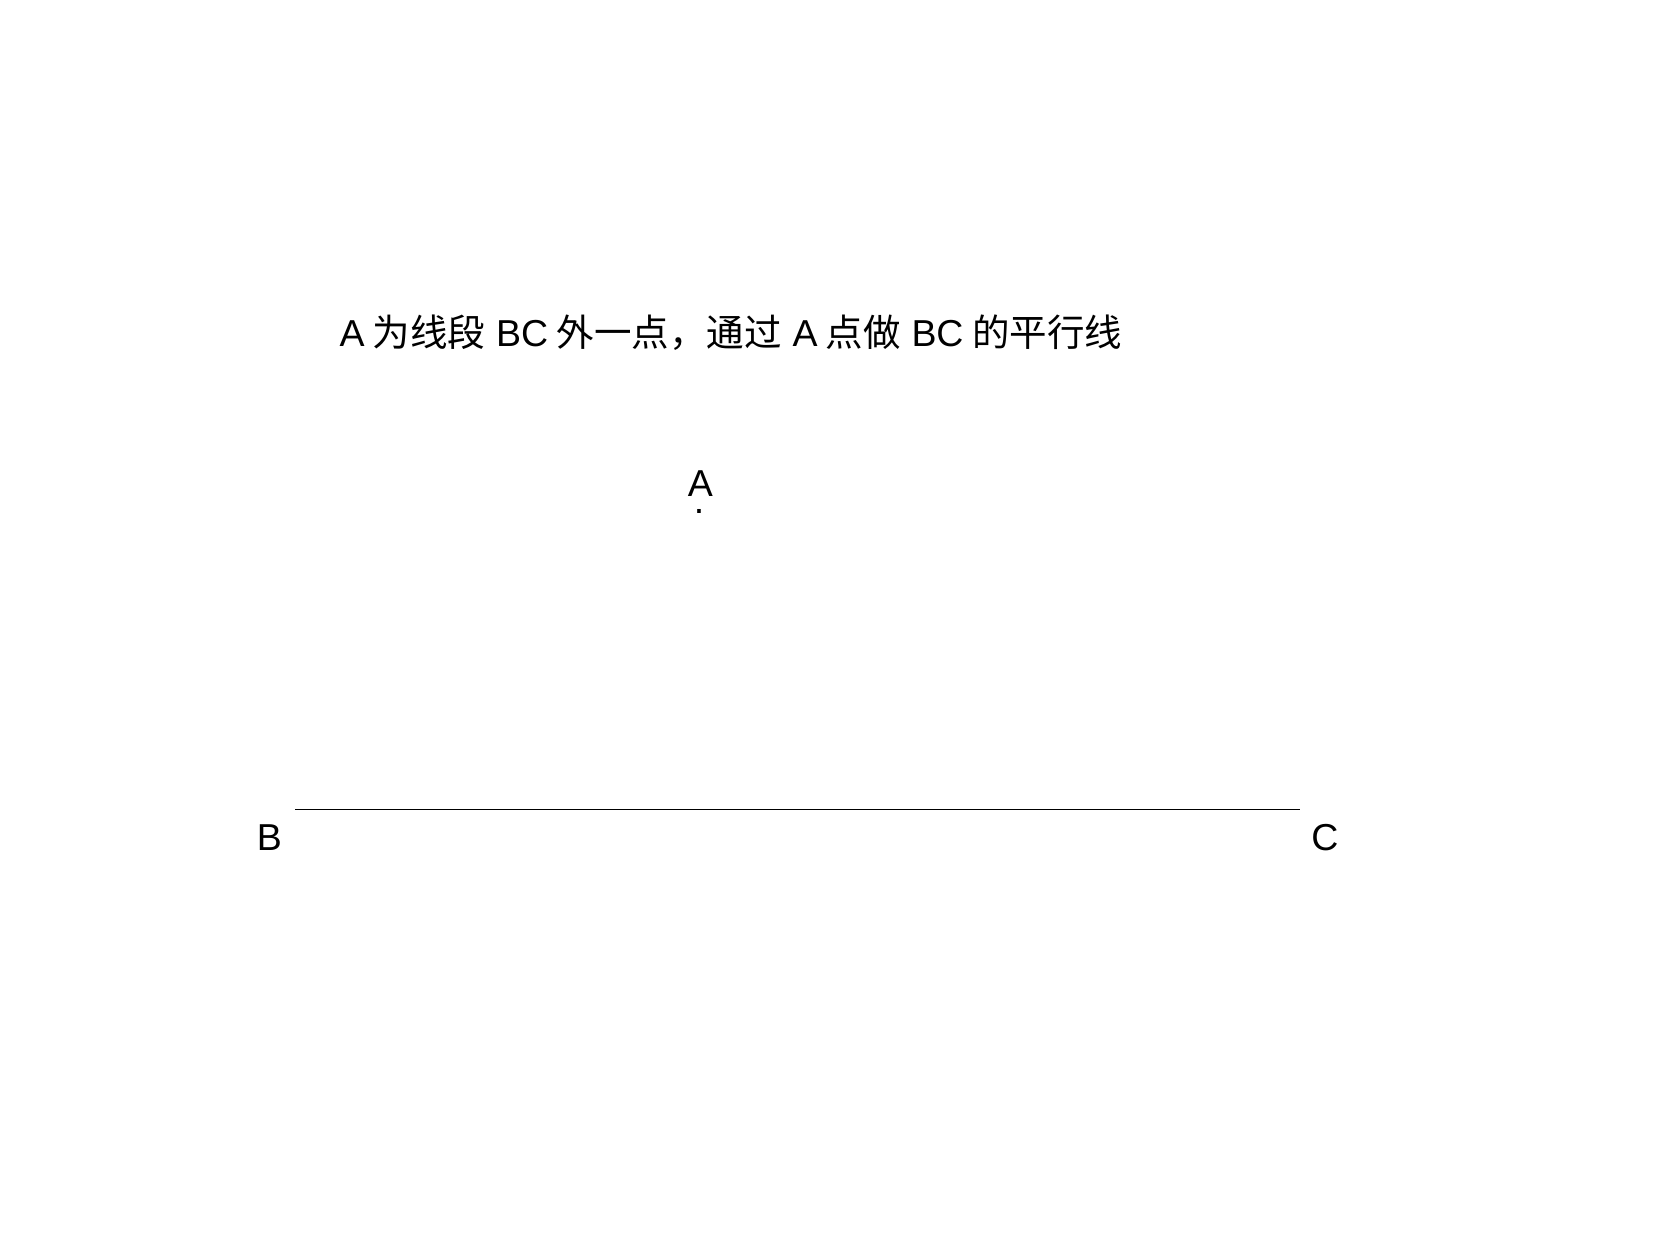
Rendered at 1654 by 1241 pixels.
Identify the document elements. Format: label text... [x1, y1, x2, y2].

text_box A为线段BC外一点，通过A点做BC的平行线 [324, 295, 1112, 353]
text_box B [242, 809, 297, 866]
text_box . [679, 472, 720, 530]
text_box A [673, 454, 728, 512]
text_box C [1296, 809, 1354, 866]
